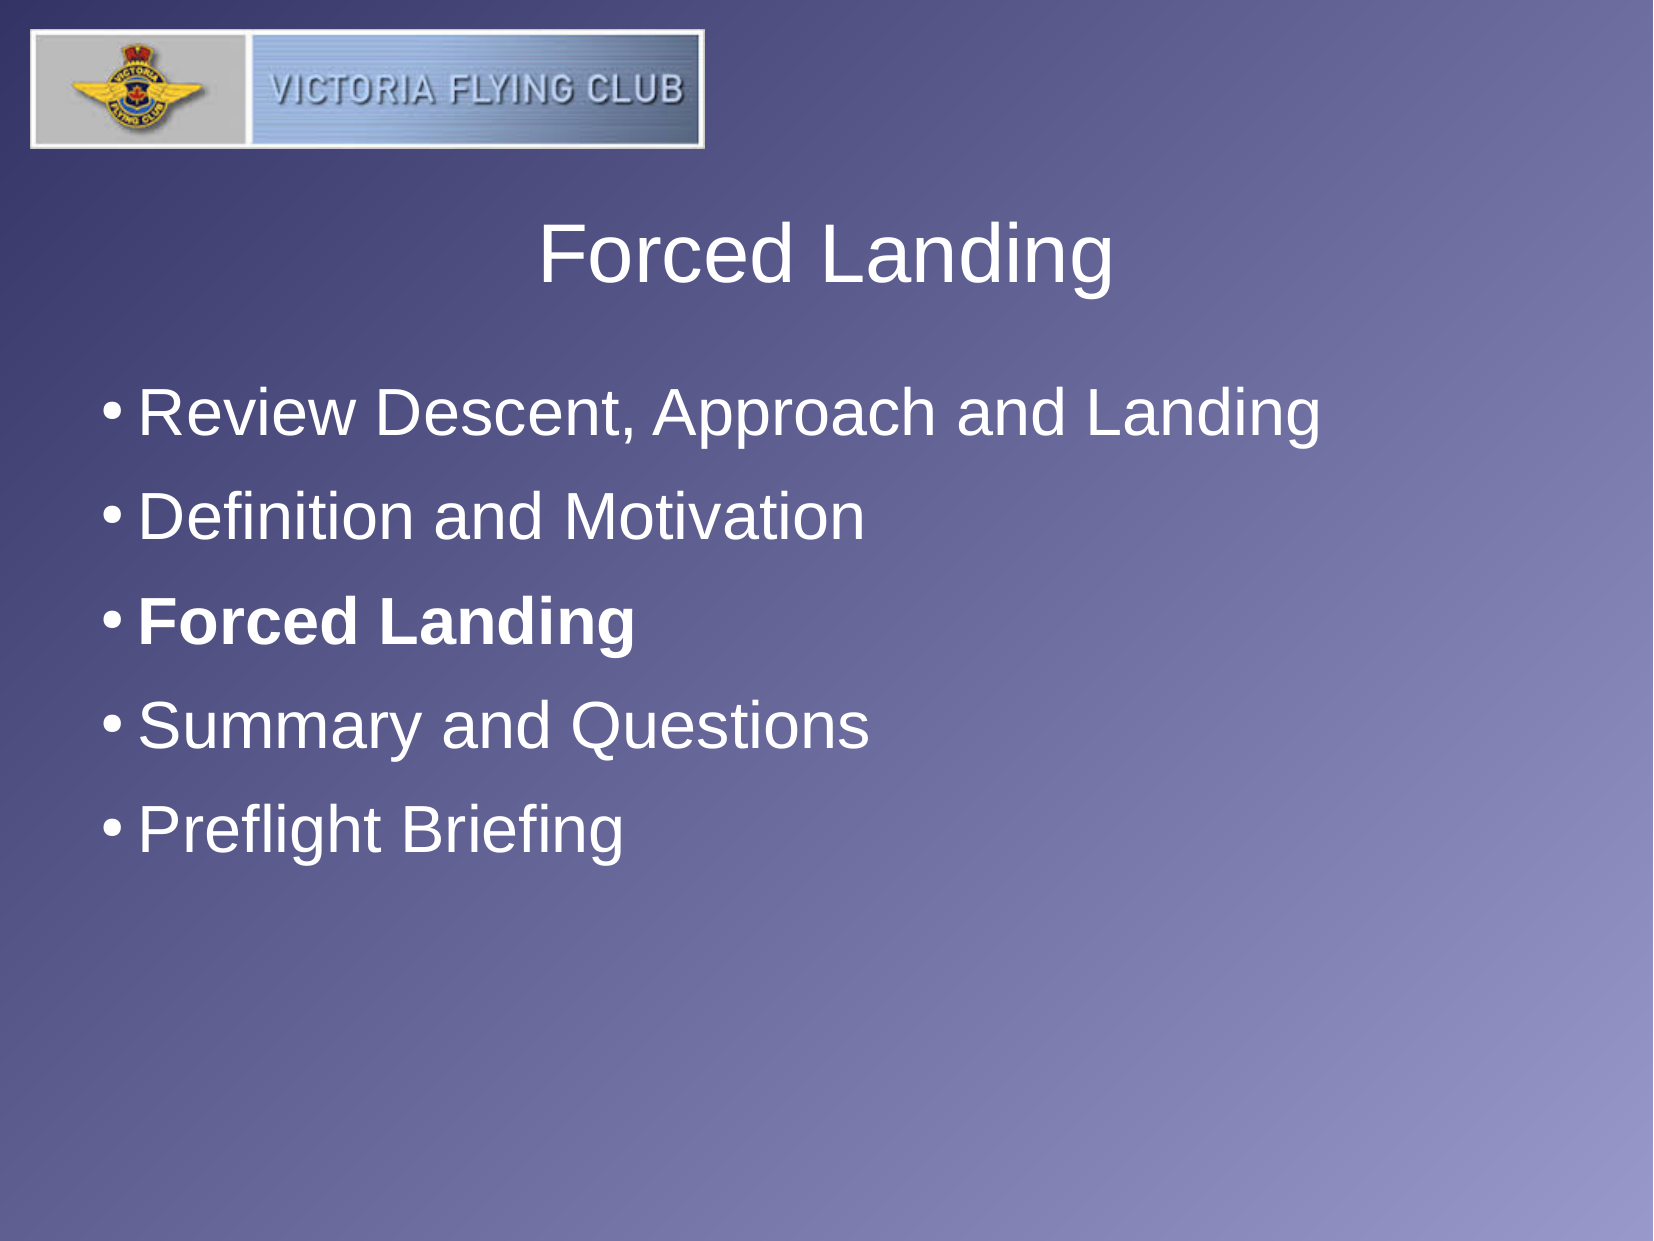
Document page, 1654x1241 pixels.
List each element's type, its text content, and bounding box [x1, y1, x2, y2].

list Review Descent, Approach and Landing Definition and Motivation Forced Landing Summary and Questions Preflight Briefing [82, 375, 1571, 1095]
picture [30, 29, 705, 149]
title Forced Landing [82, 150, 1571, 358]
